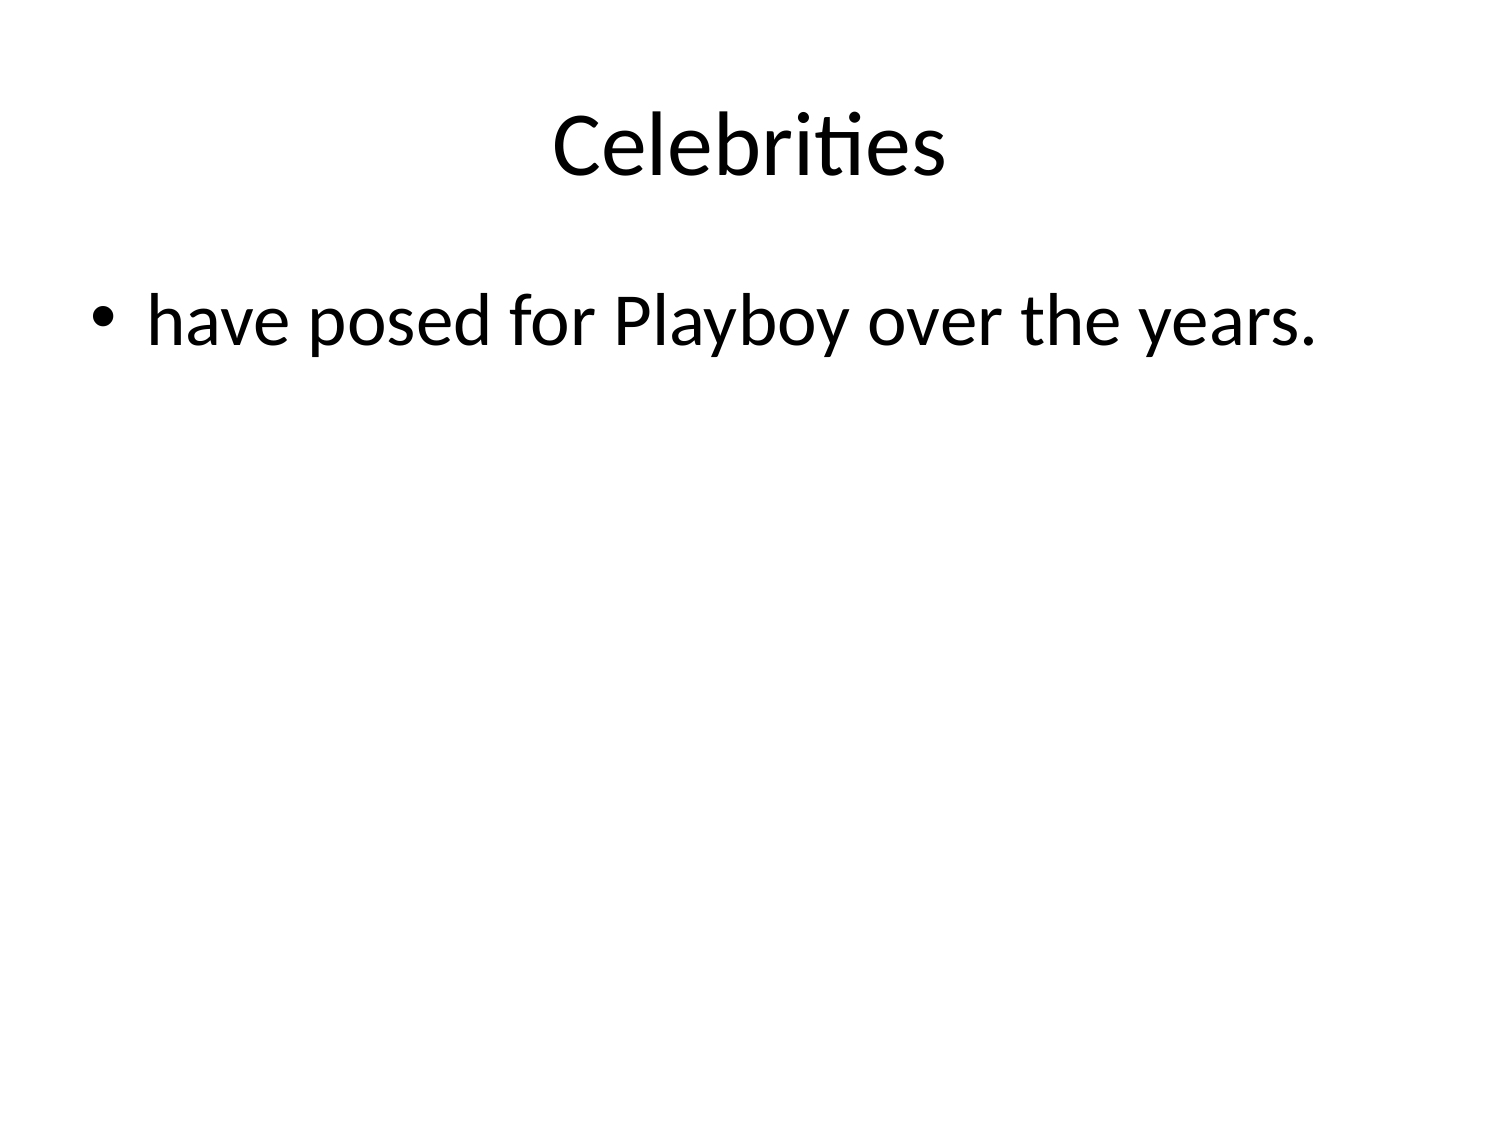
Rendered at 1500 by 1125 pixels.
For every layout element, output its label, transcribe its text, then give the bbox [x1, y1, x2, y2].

list have posed for Playboy over the years. [75, 262, 1425, 1005]
title Celebrities [75, 45, 1425, 233]
